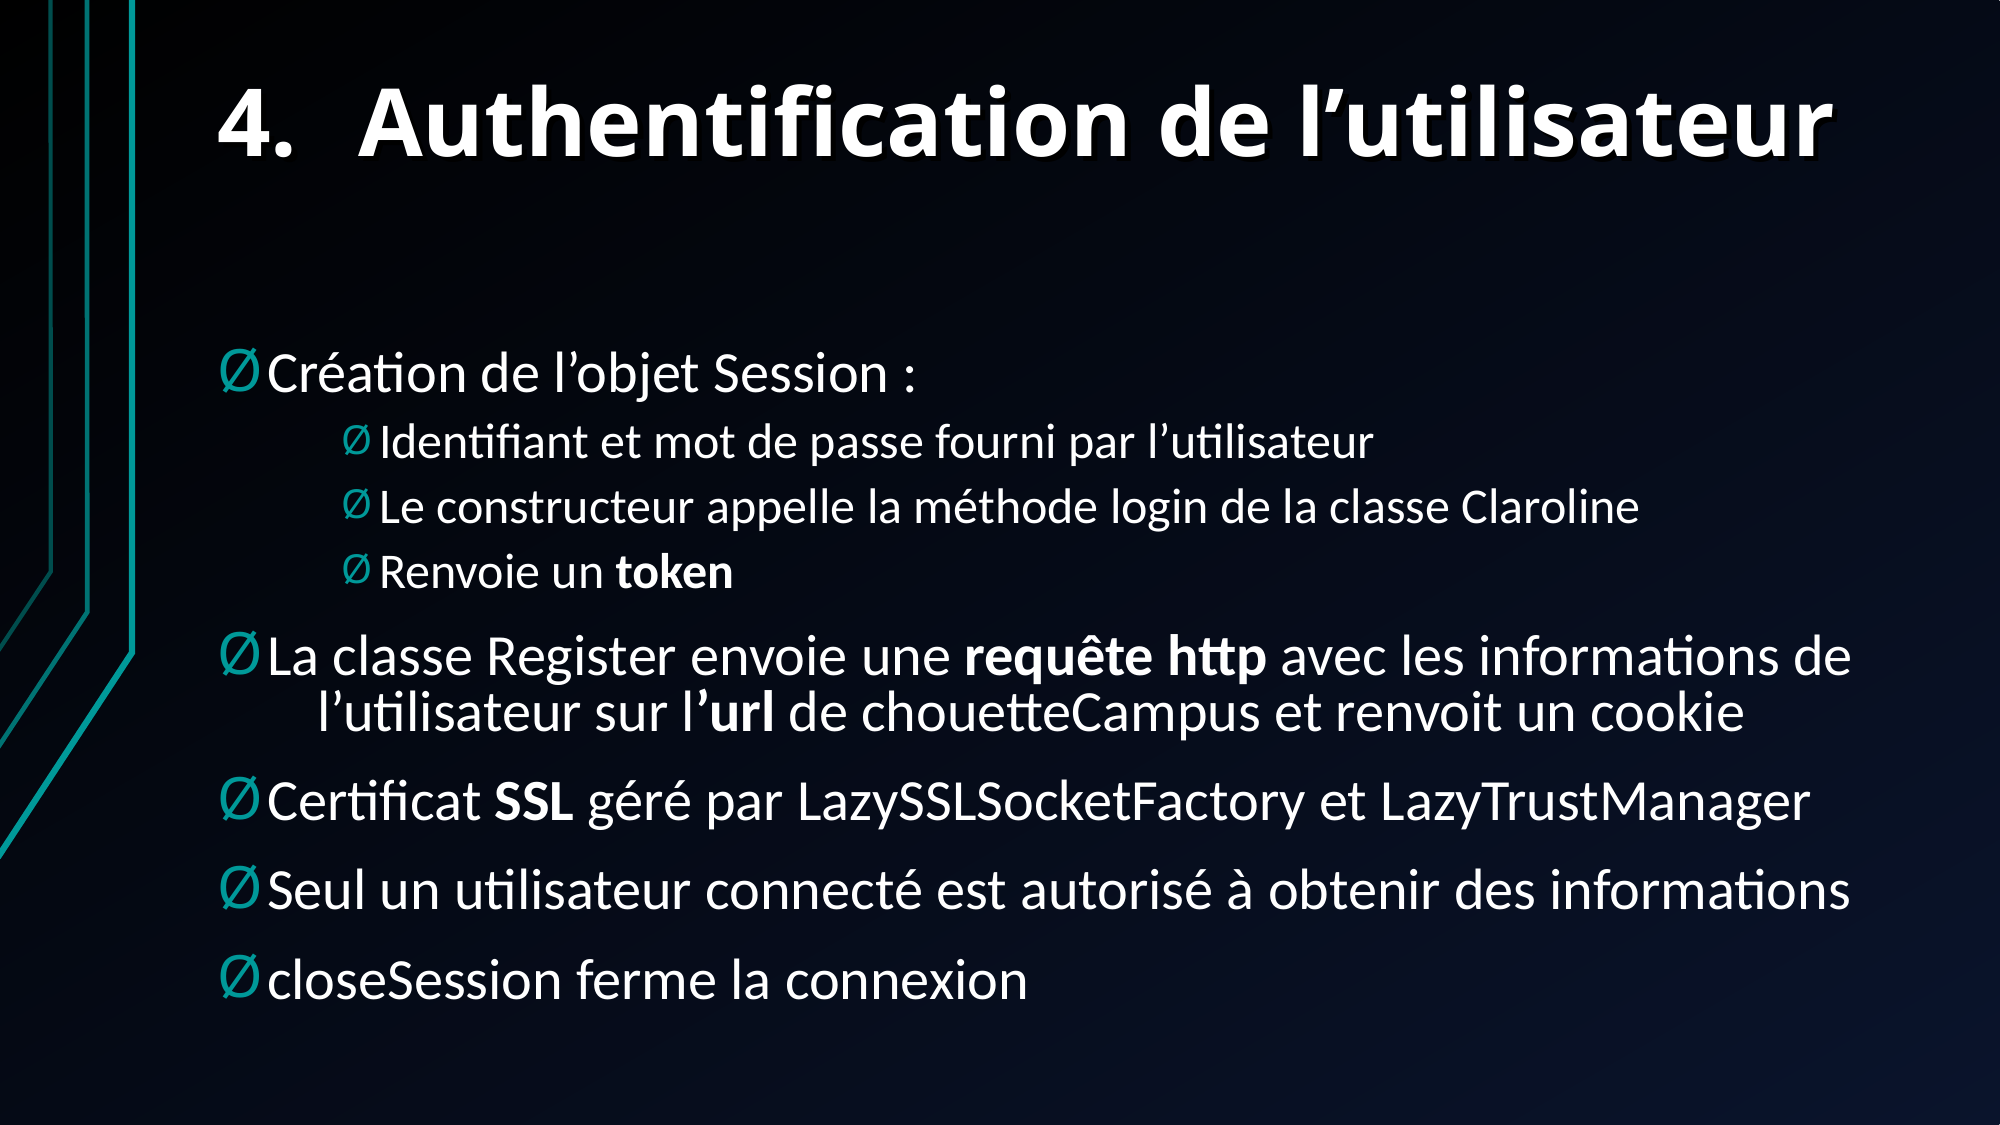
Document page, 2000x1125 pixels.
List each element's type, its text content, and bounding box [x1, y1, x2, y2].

title 4. Authentification de l’utilisateur [197, 54, 1897, 187]
list Création de l’objet Session : Identifiant et mot de passe fourni par l’utilisateur Le constructeur appelle la méthode login de la classe Claroline Renvoie un token La classe Register envoie une requête http avec les informations de l’utilisateur sur l’url de chouetteCampus et renvoit un cookie Certificat SSL géré par LazySSLSocketFactory et LazyTrustManager Seul un utilisateur connecté est autorisé à obtenir des informations closeSession ferme la connexion [197, 338, 1897, 1071]
